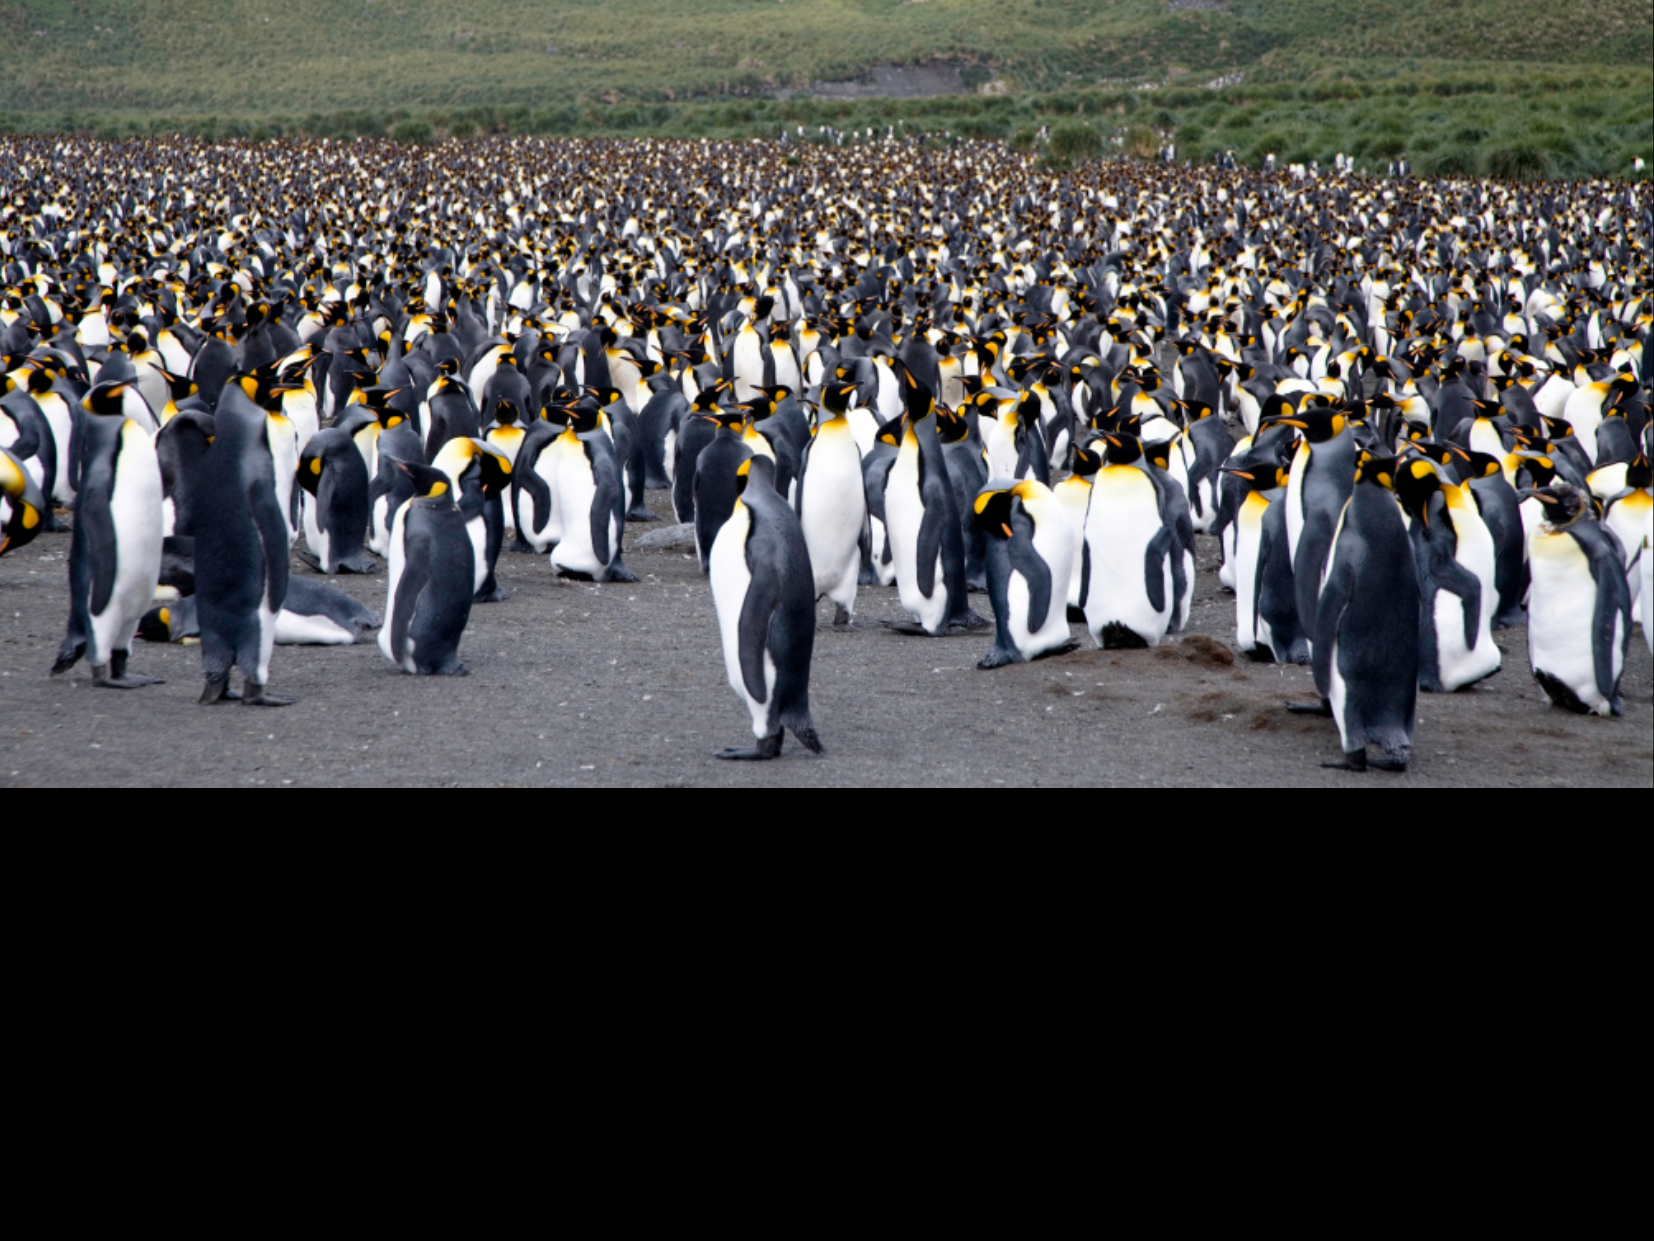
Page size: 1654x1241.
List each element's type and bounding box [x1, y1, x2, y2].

picture [0, 0, 1654, 788]
text_box [0, 788, 1654, 1241]
